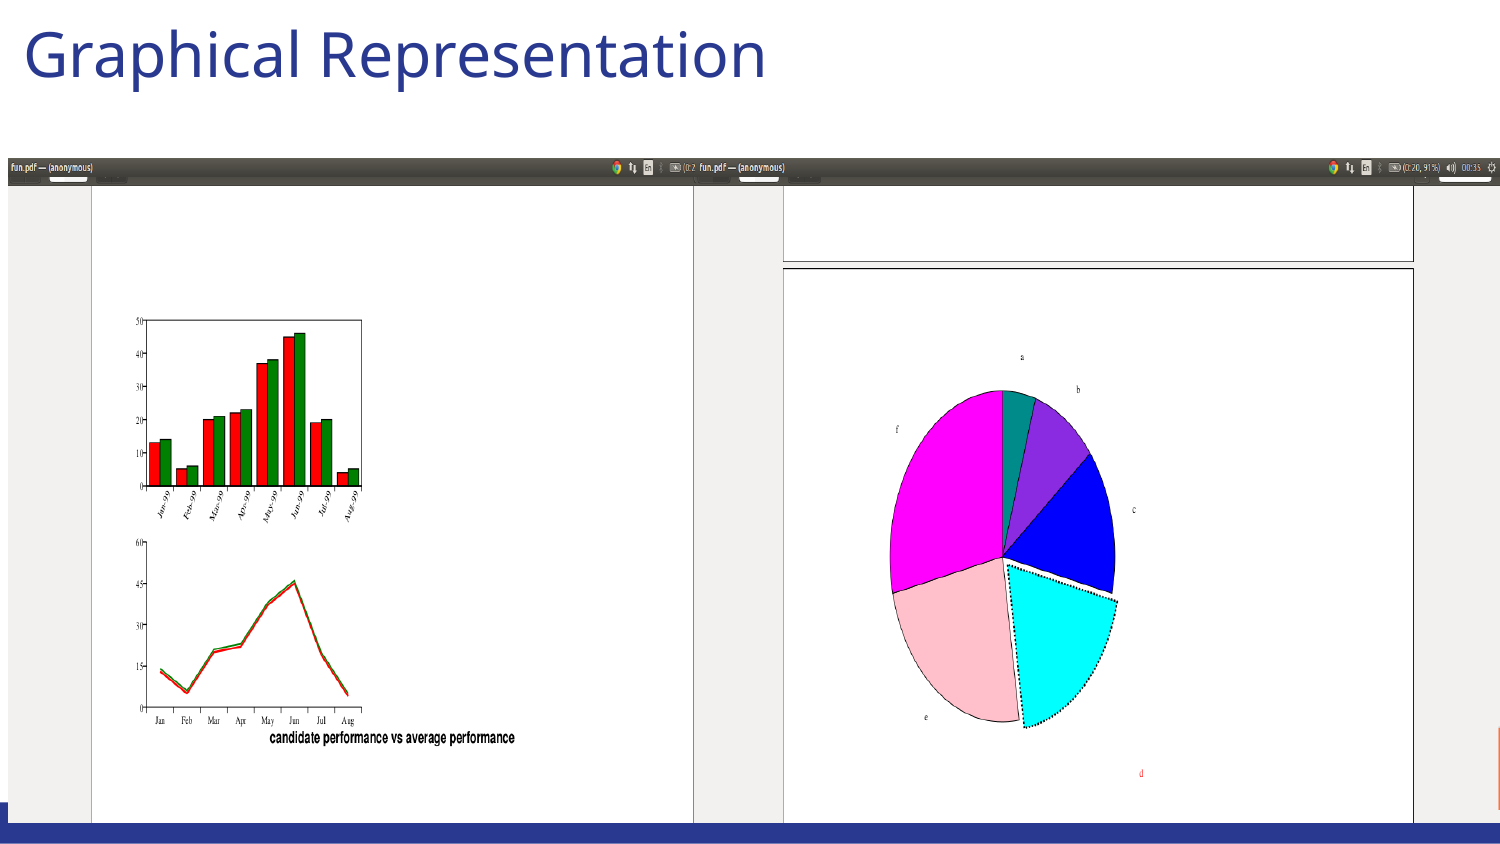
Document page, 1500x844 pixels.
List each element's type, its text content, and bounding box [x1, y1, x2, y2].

title Graphical Representation [8, 0, 1406, 100]
picture [8, 158, 1500, 823]
